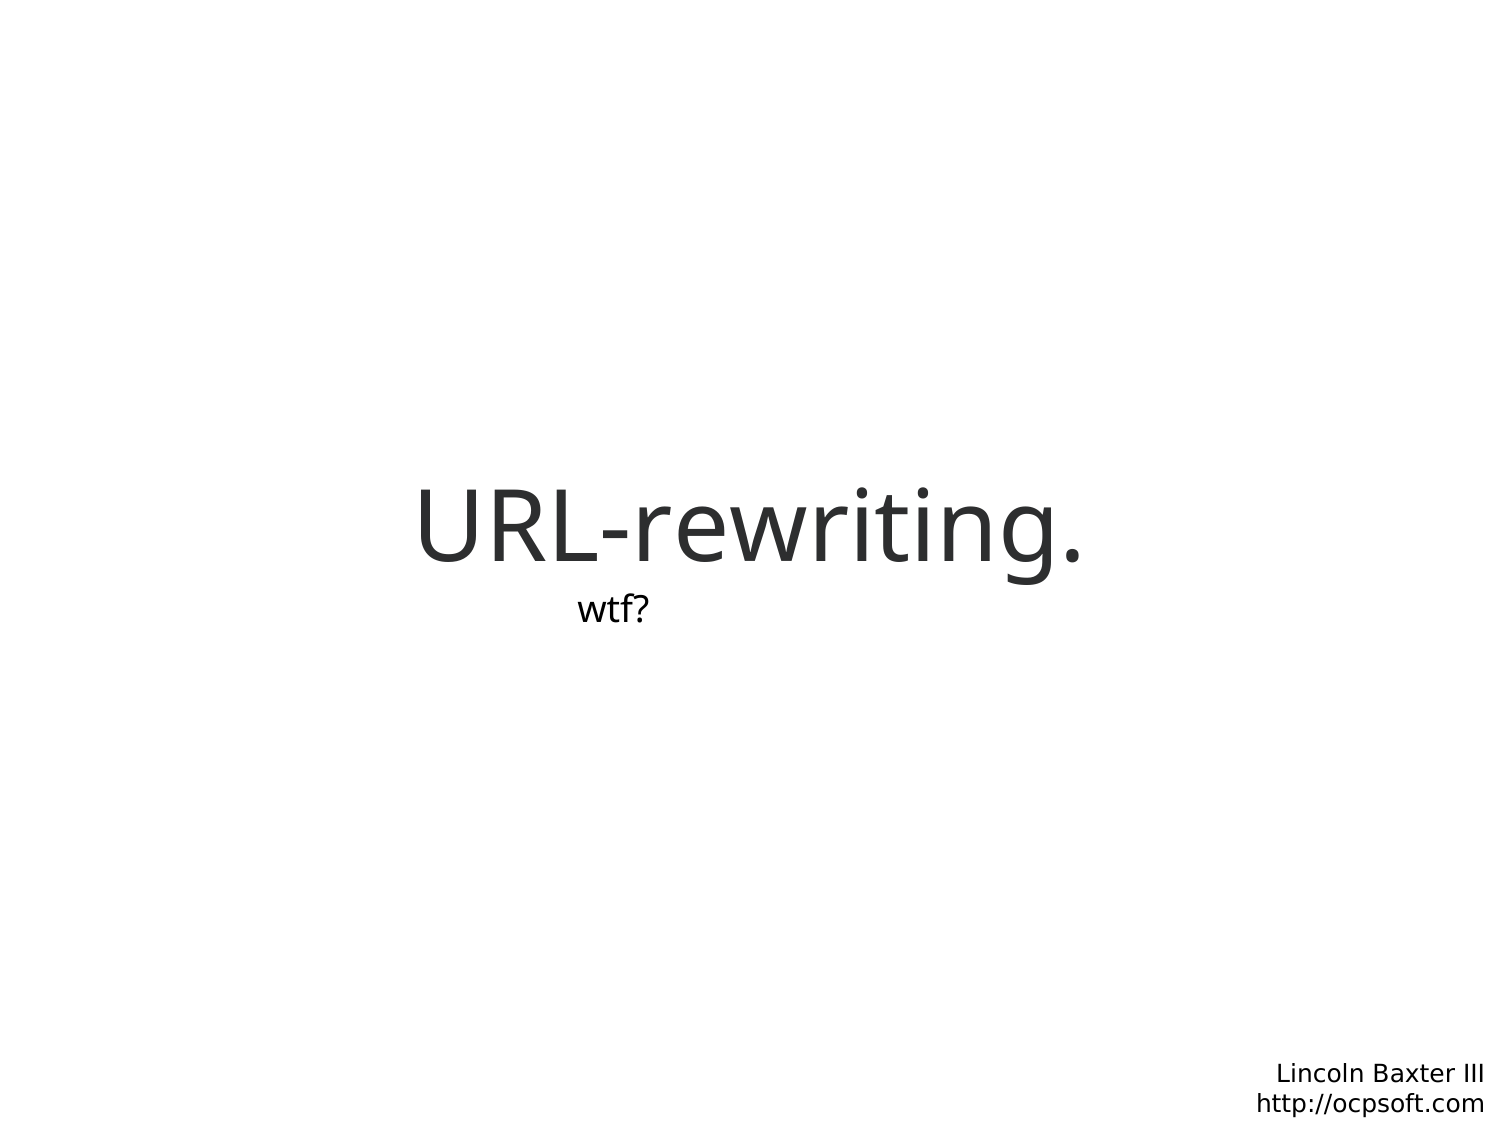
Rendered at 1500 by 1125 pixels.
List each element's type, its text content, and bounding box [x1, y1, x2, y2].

text_box wtf? [562, 577, 788, 638]
subtitle URL-rewriting. [75, 112, 1425, 931]
